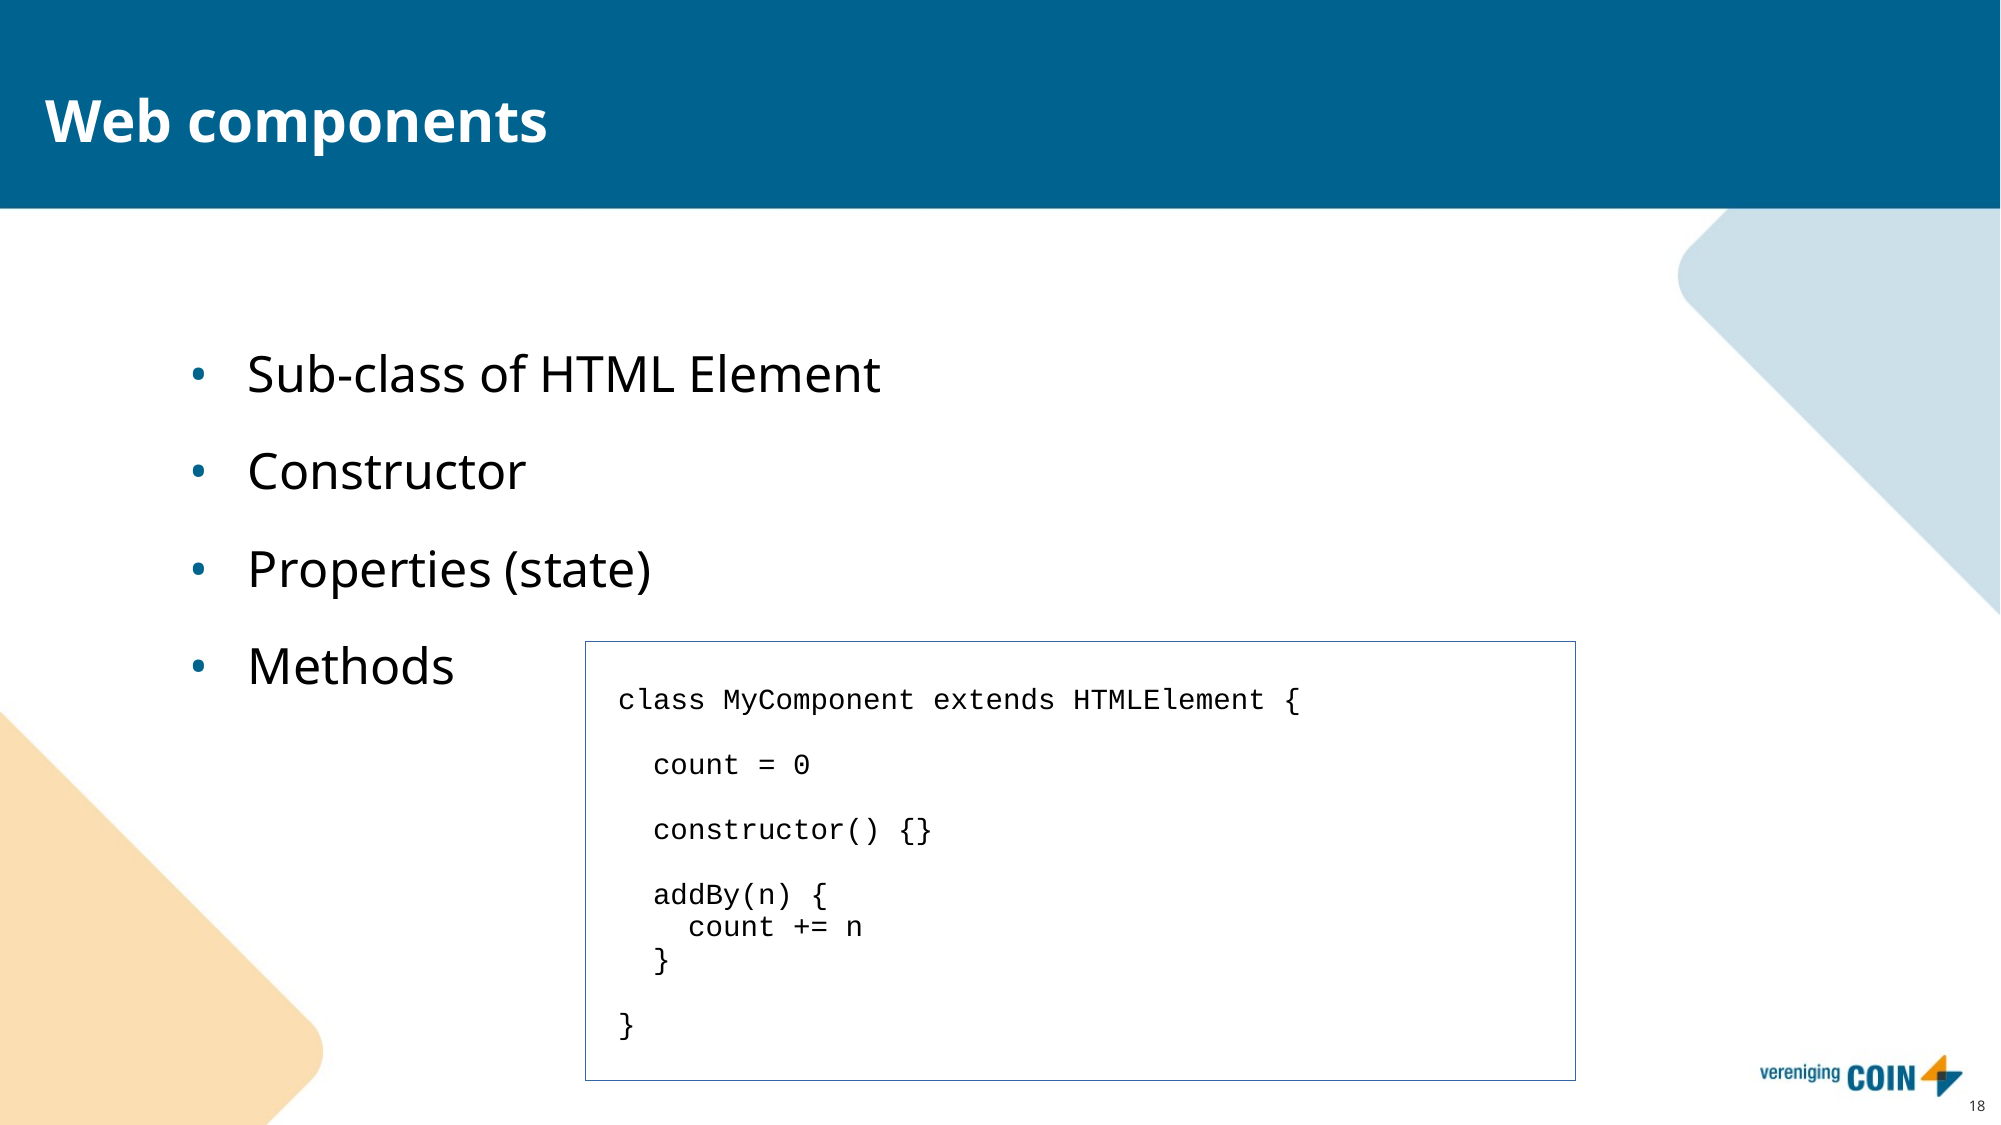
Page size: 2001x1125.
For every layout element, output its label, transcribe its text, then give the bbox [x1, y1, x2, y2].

text_box class MyComponent extends HTMLElement { count = 0 constructor() {} addBy(n) { count += n } } [585, 641, 1576, 1081]
picture [0, 208, 2001, 1125]
text_box Web components [30, 31, 1969, 162]
text_box Sub-class of HTML Element Constructor Properties (state) Methods [174, 305, 1840, 555]
